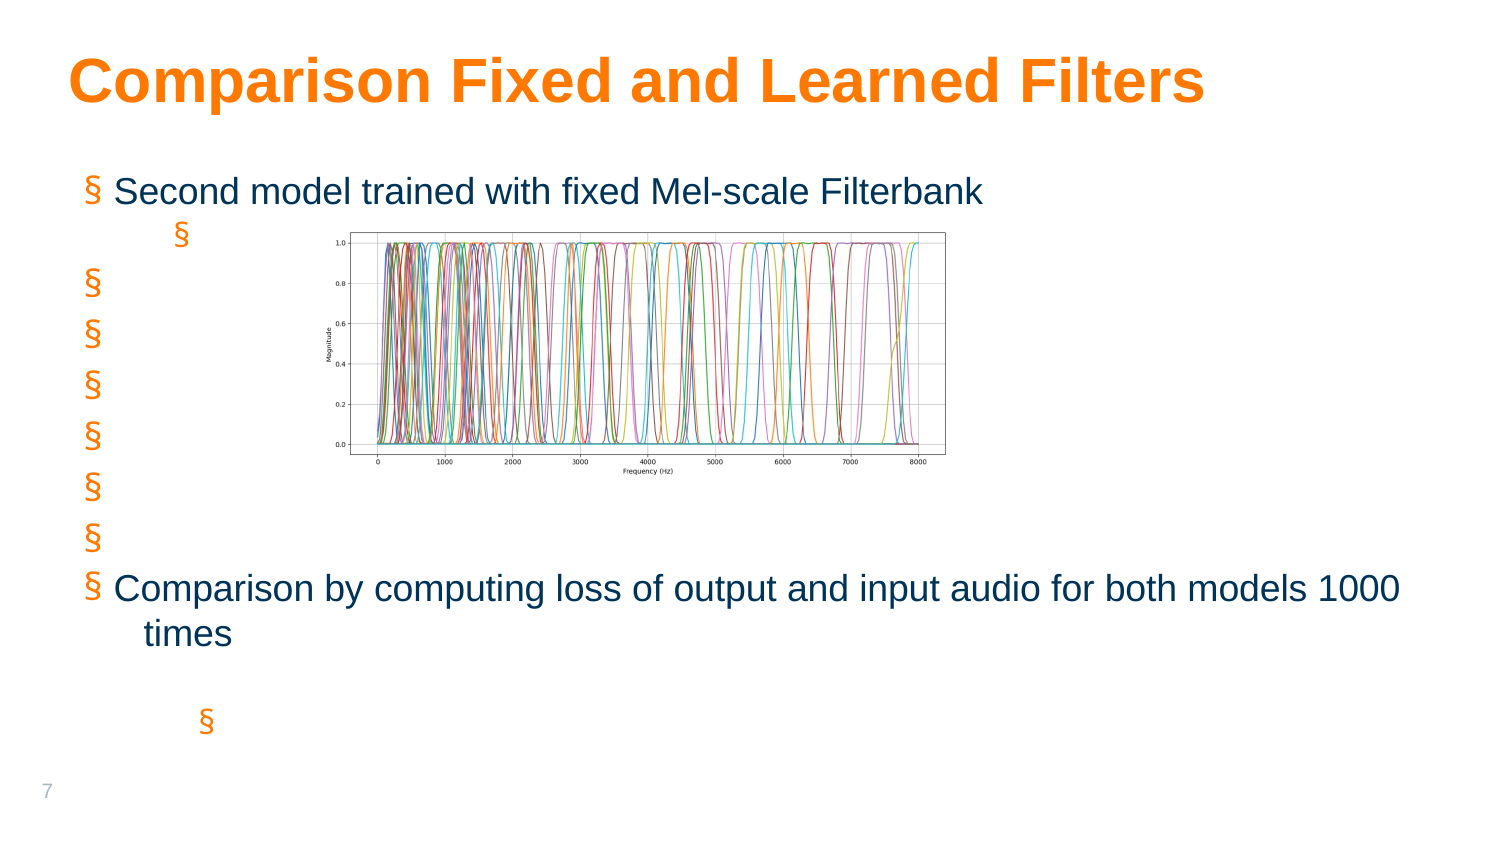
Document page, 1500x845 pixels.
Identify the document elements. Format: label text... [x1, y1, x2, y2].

slide_number 7 [41, 777, 112, 803]
title Comparison Fixed and Learned Filters [68, 40, 1432, 116]
list Second model trained with fixed Mel-scale Filterbank Comparison by computing loss of output and input audio for both models 1000 times [68, 159, 1432, 710]
picture [311, 231, 962, 476]
